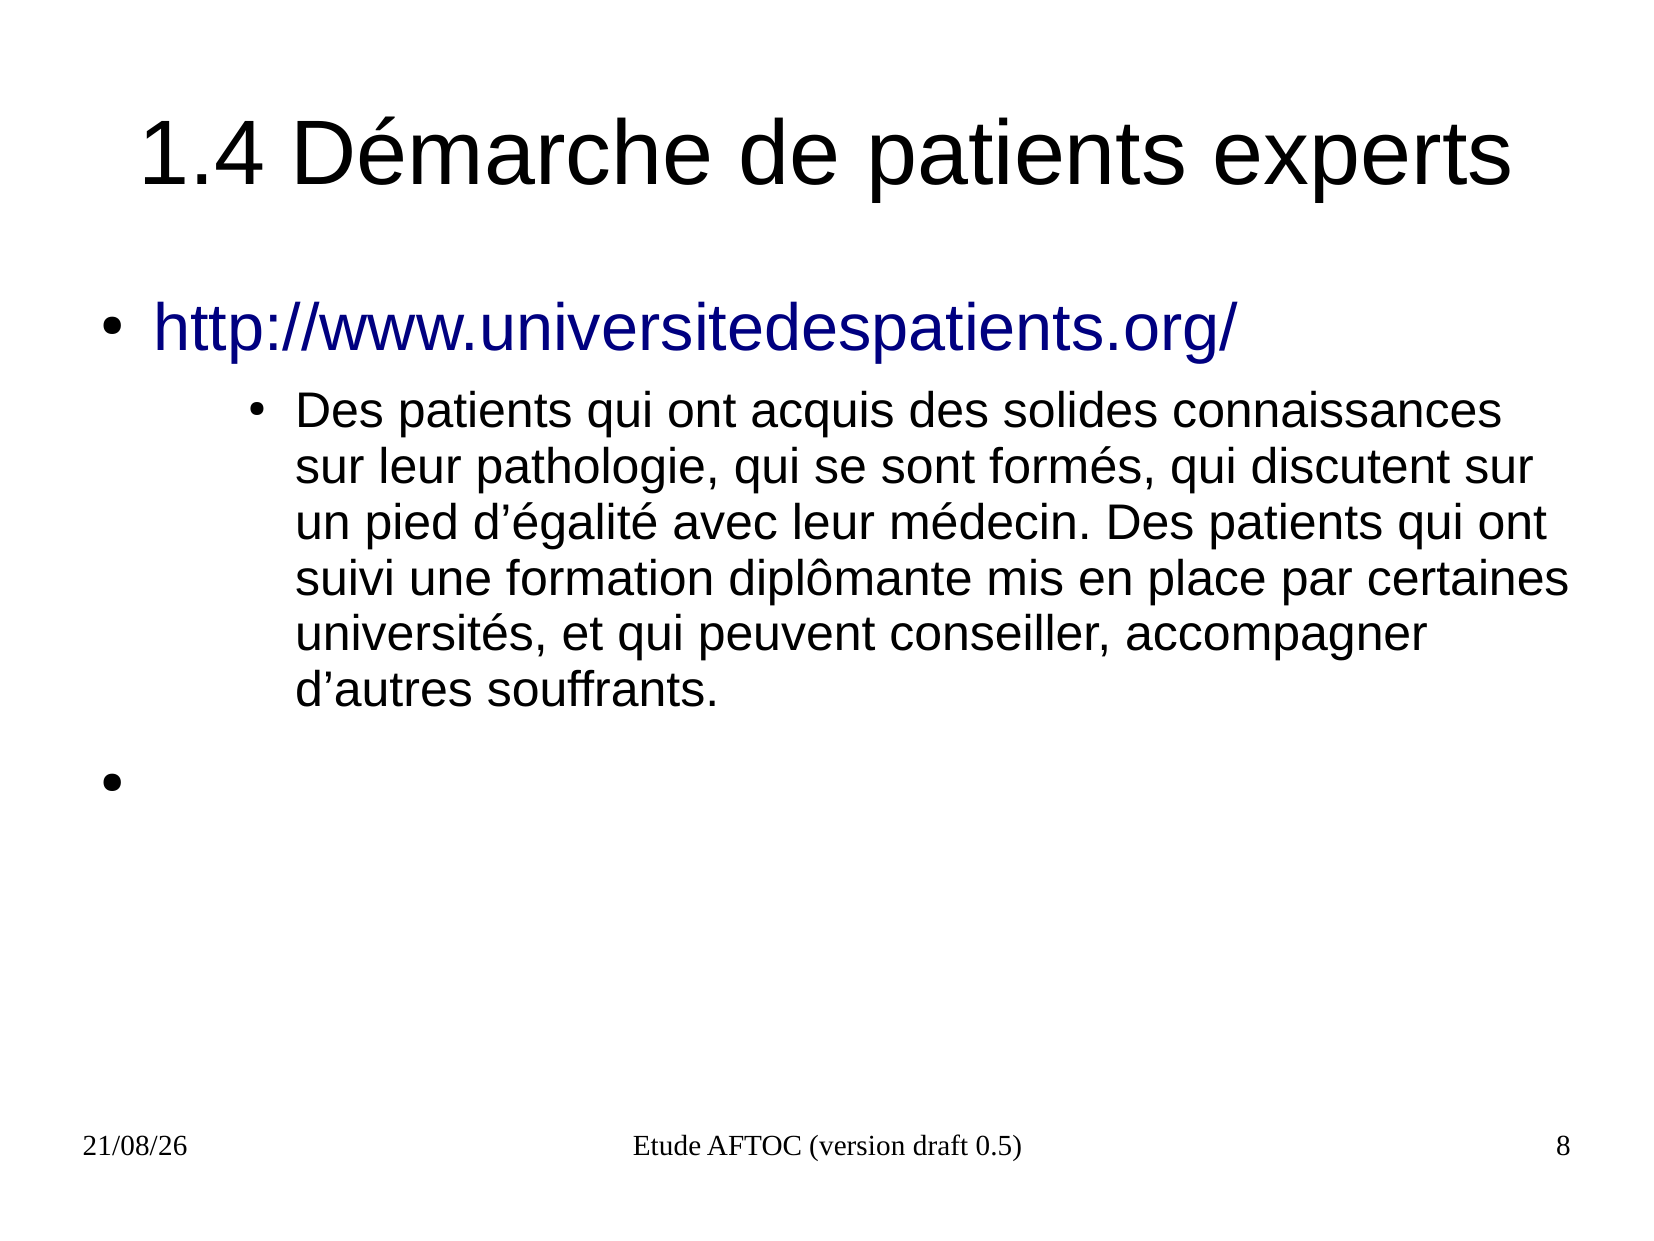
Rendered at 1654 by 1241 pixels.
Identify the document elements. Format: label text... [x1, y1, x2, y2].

list http://www.universitedespatients.org/ Des patients qui ont acquis des solides connaissances sur leur pathologie, qui se sont formés, qui discutent sur un pied d’égalité avec leur médecin. Des patients qui ont suivi une formation diplômante mis en place par certaines universités, et qui peuvent conseiller, accompagner d’autres souffrants. [82, 290, 1571, 1010]
title 1.4 Démarche de patients experts [82, 49, 1571, 257]
